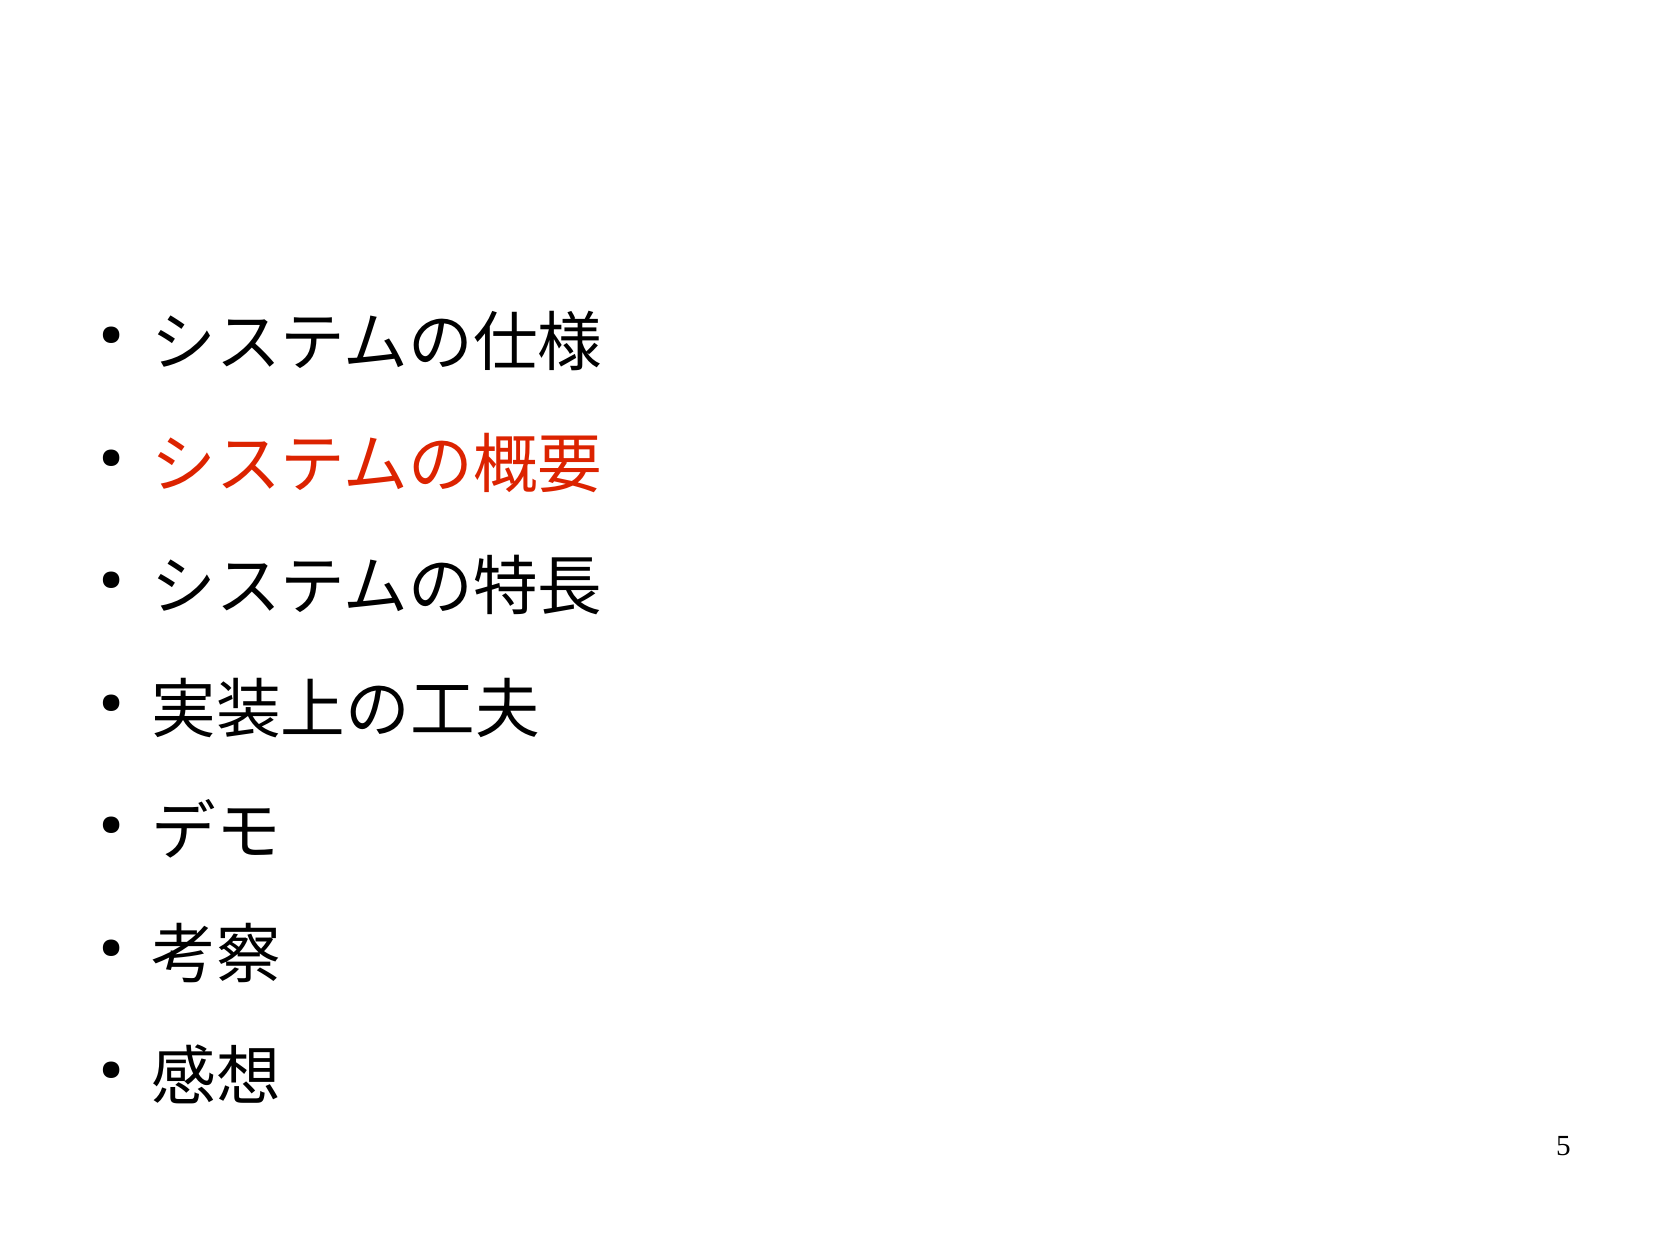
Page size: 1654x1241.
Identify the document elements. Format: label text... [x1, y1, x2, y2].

list システムの仕様 システムの概要 システムの特長 実装上の工夫 デモ 考察 感想 [82, 290, 1538, 1123]
